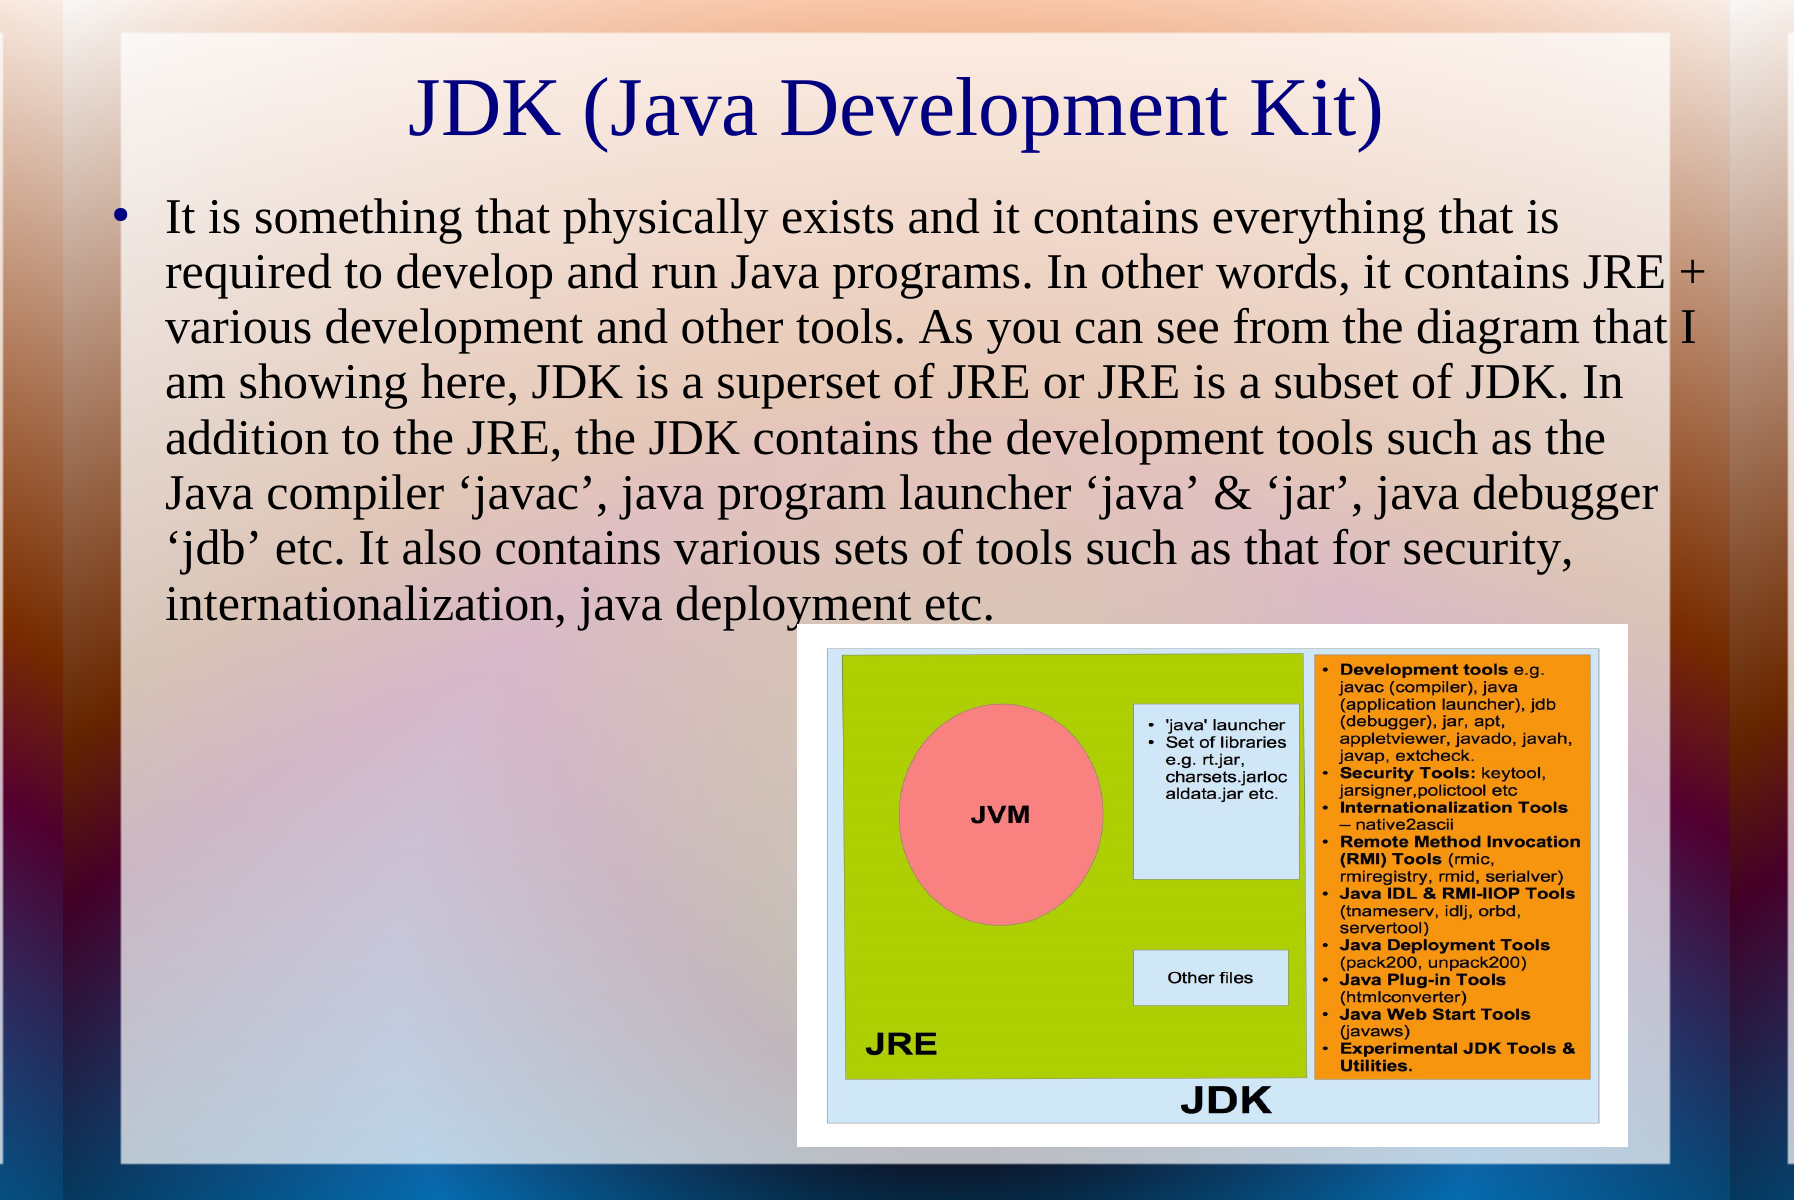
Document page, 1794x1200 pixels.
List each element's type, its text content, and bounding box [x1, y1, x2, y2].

list It is something that physically exists and it contains everything that is required to develop and run Java programs. In other words, it contains JRE + various development and other tools. As you can see from the diagram that I am showing here, JDK is a superset of JRE or JRE is a subset of JDK. In addition to the JRE, the JDK contains the development tools such as the Java compiler ‘javac’, java program launcher ‘java’ & ‘jar’, java debugger ‘jdb’ etc. It also contains various sets of tools such as that for security, internationalization, java deployment etc. [94, 188, 1709, 683]
title JDK (Java Development Kit) [89, 53, 1705, 254]
picture [0, 0, 1794, 1200]
